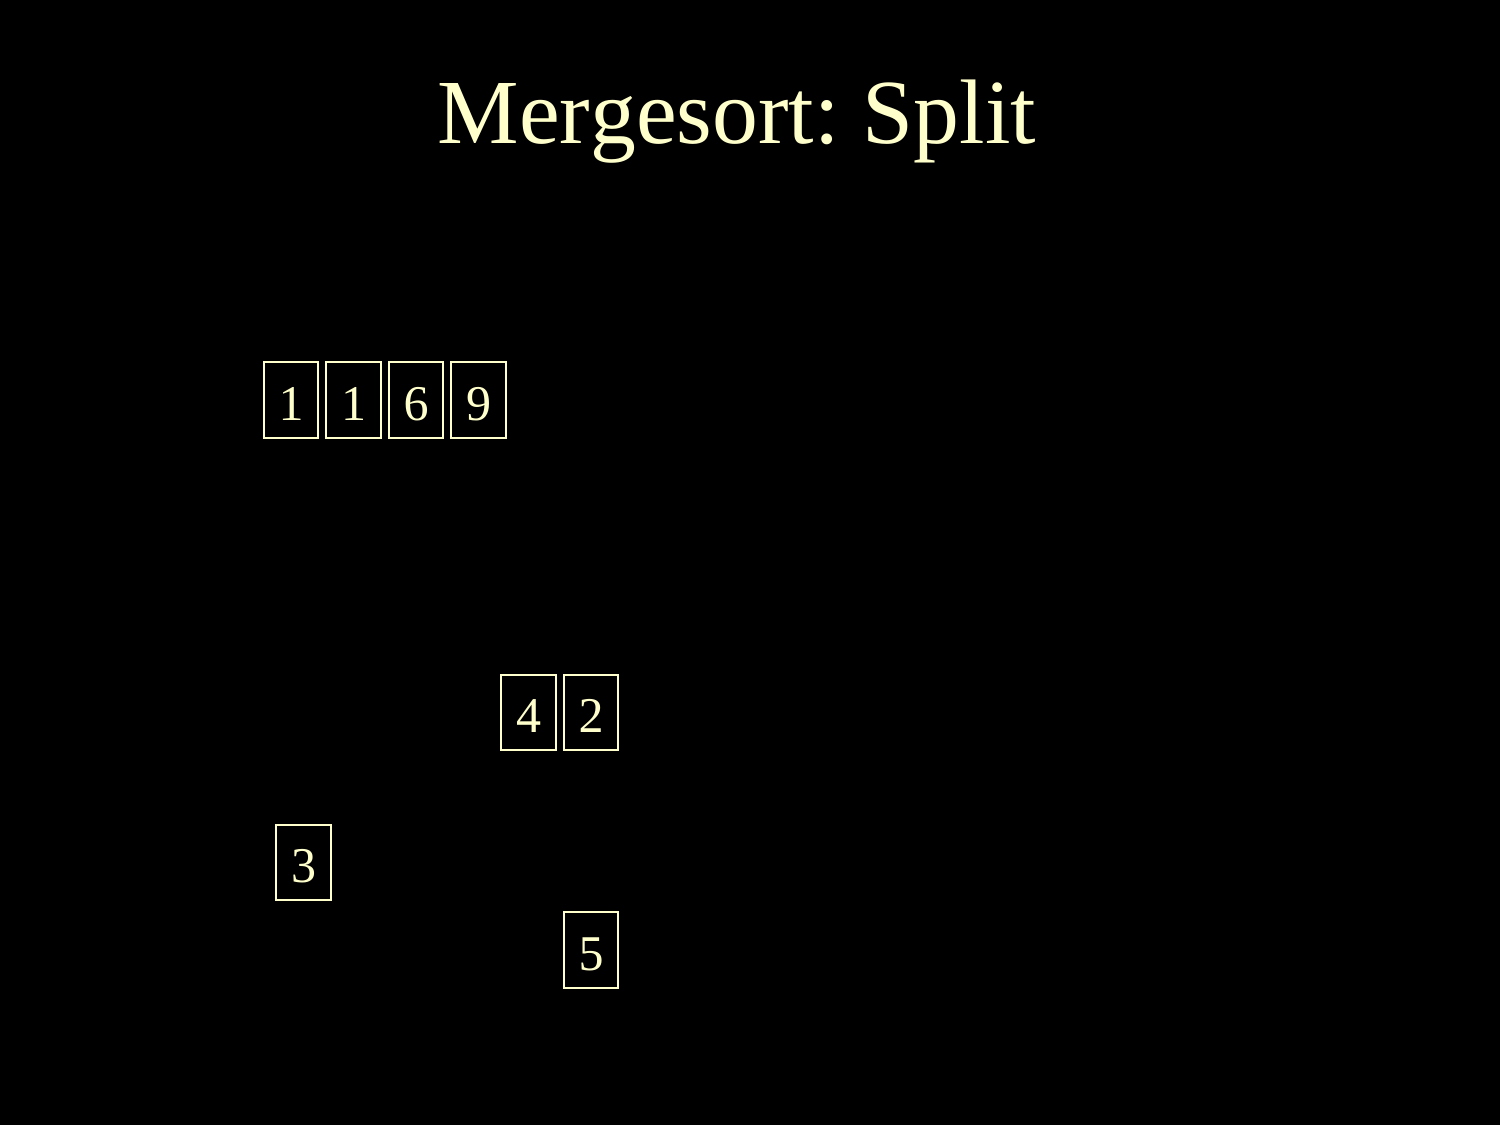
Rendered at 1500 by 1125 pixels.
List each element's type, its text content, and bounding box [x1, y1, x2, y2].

text_box 9 [451, 362, 506, 438]
text_box 2 [563, 674, 619, 751]
title Mergesort: Split [8, 50, 1467, 176]
text_box 1 [263, 362, 319, 438]
text_box 6 [388, 362, 444, 438]
text_box 4 [501, 674, 556, 751]
text_box 3 [276, 824, 331, 901]
text_box 1 [326, 362, 381, 438]
text_box 5 [563, 912, 619, 988]
